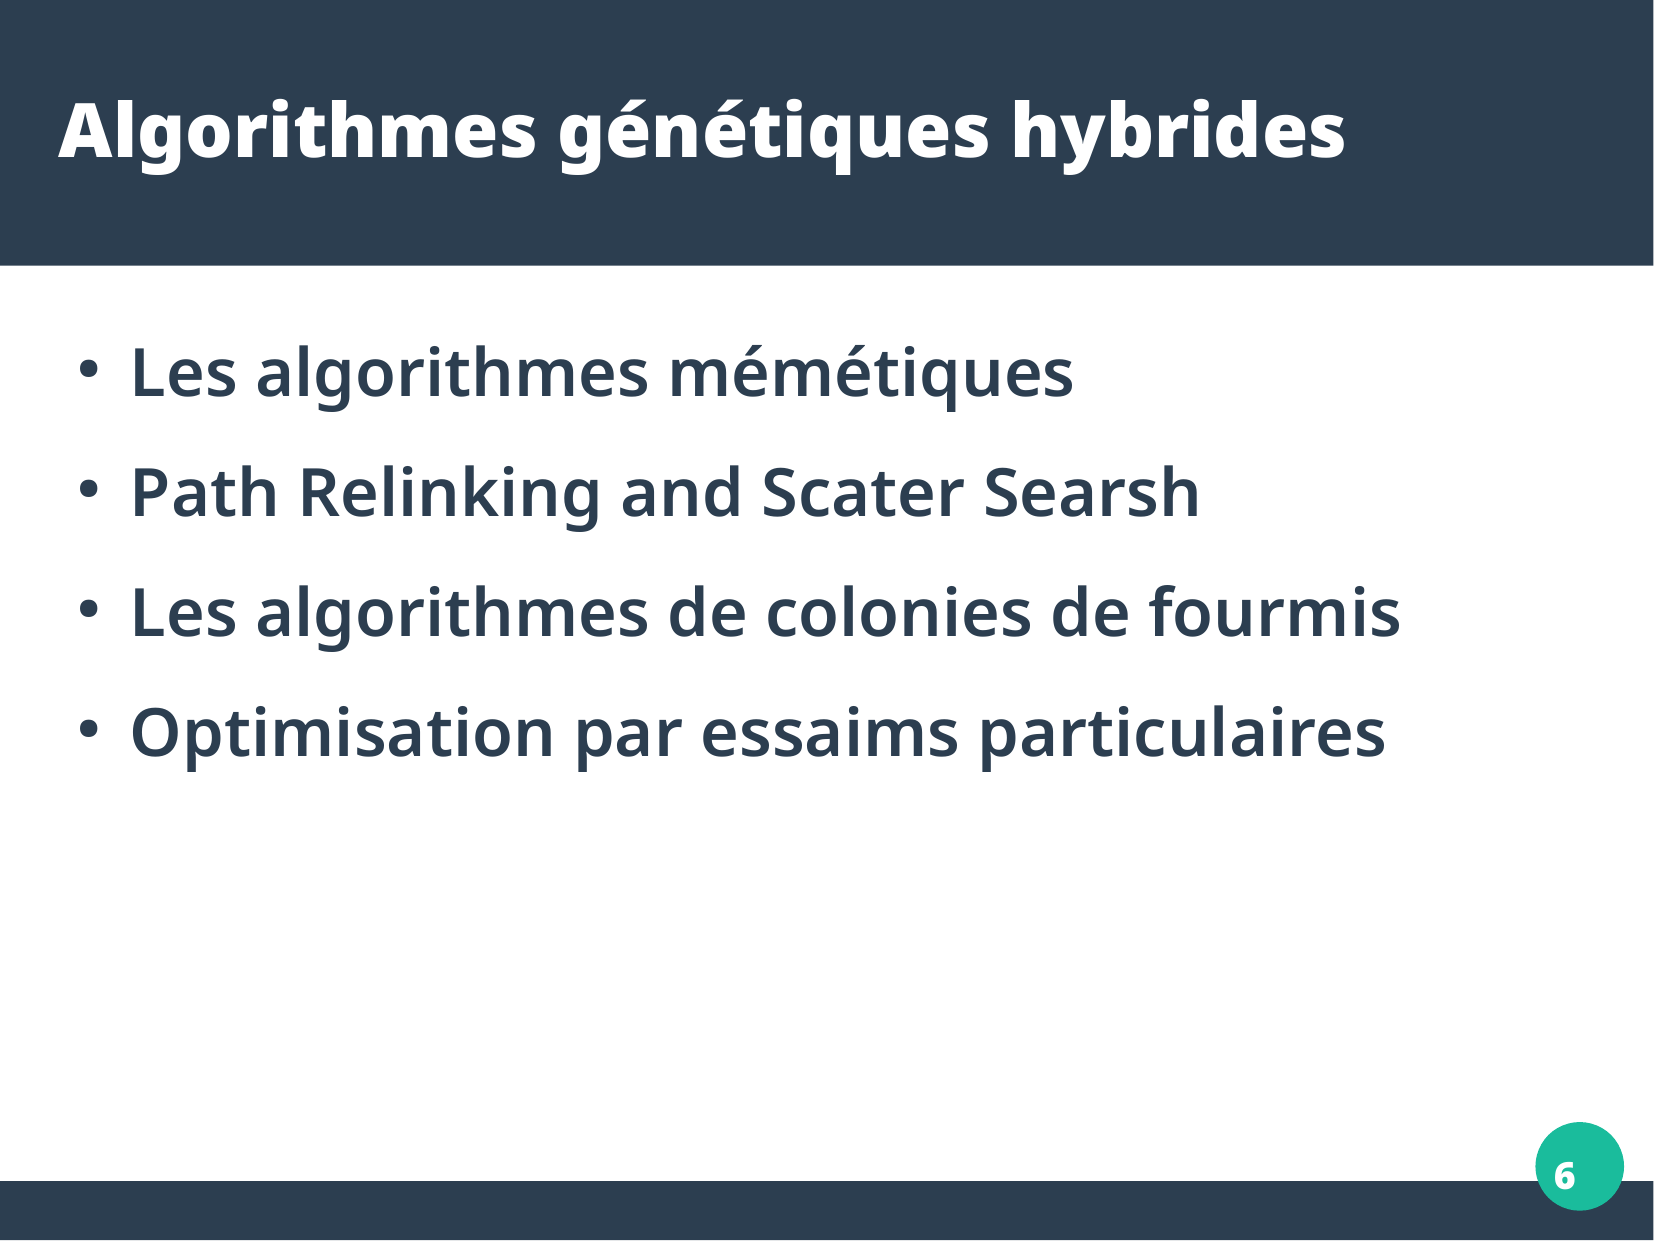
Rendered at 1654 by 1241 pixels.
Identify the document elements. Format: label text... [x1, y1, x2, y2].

list Les algorithmes mémétiques Path Relinking and Scater Searsh Les algorithmes de colonies de fourmis Optimisation par essaims particulaires [59, 324, 1595, 1152]
title Algorithmes génétiques hybrides [59, 49, 1595, 207]
